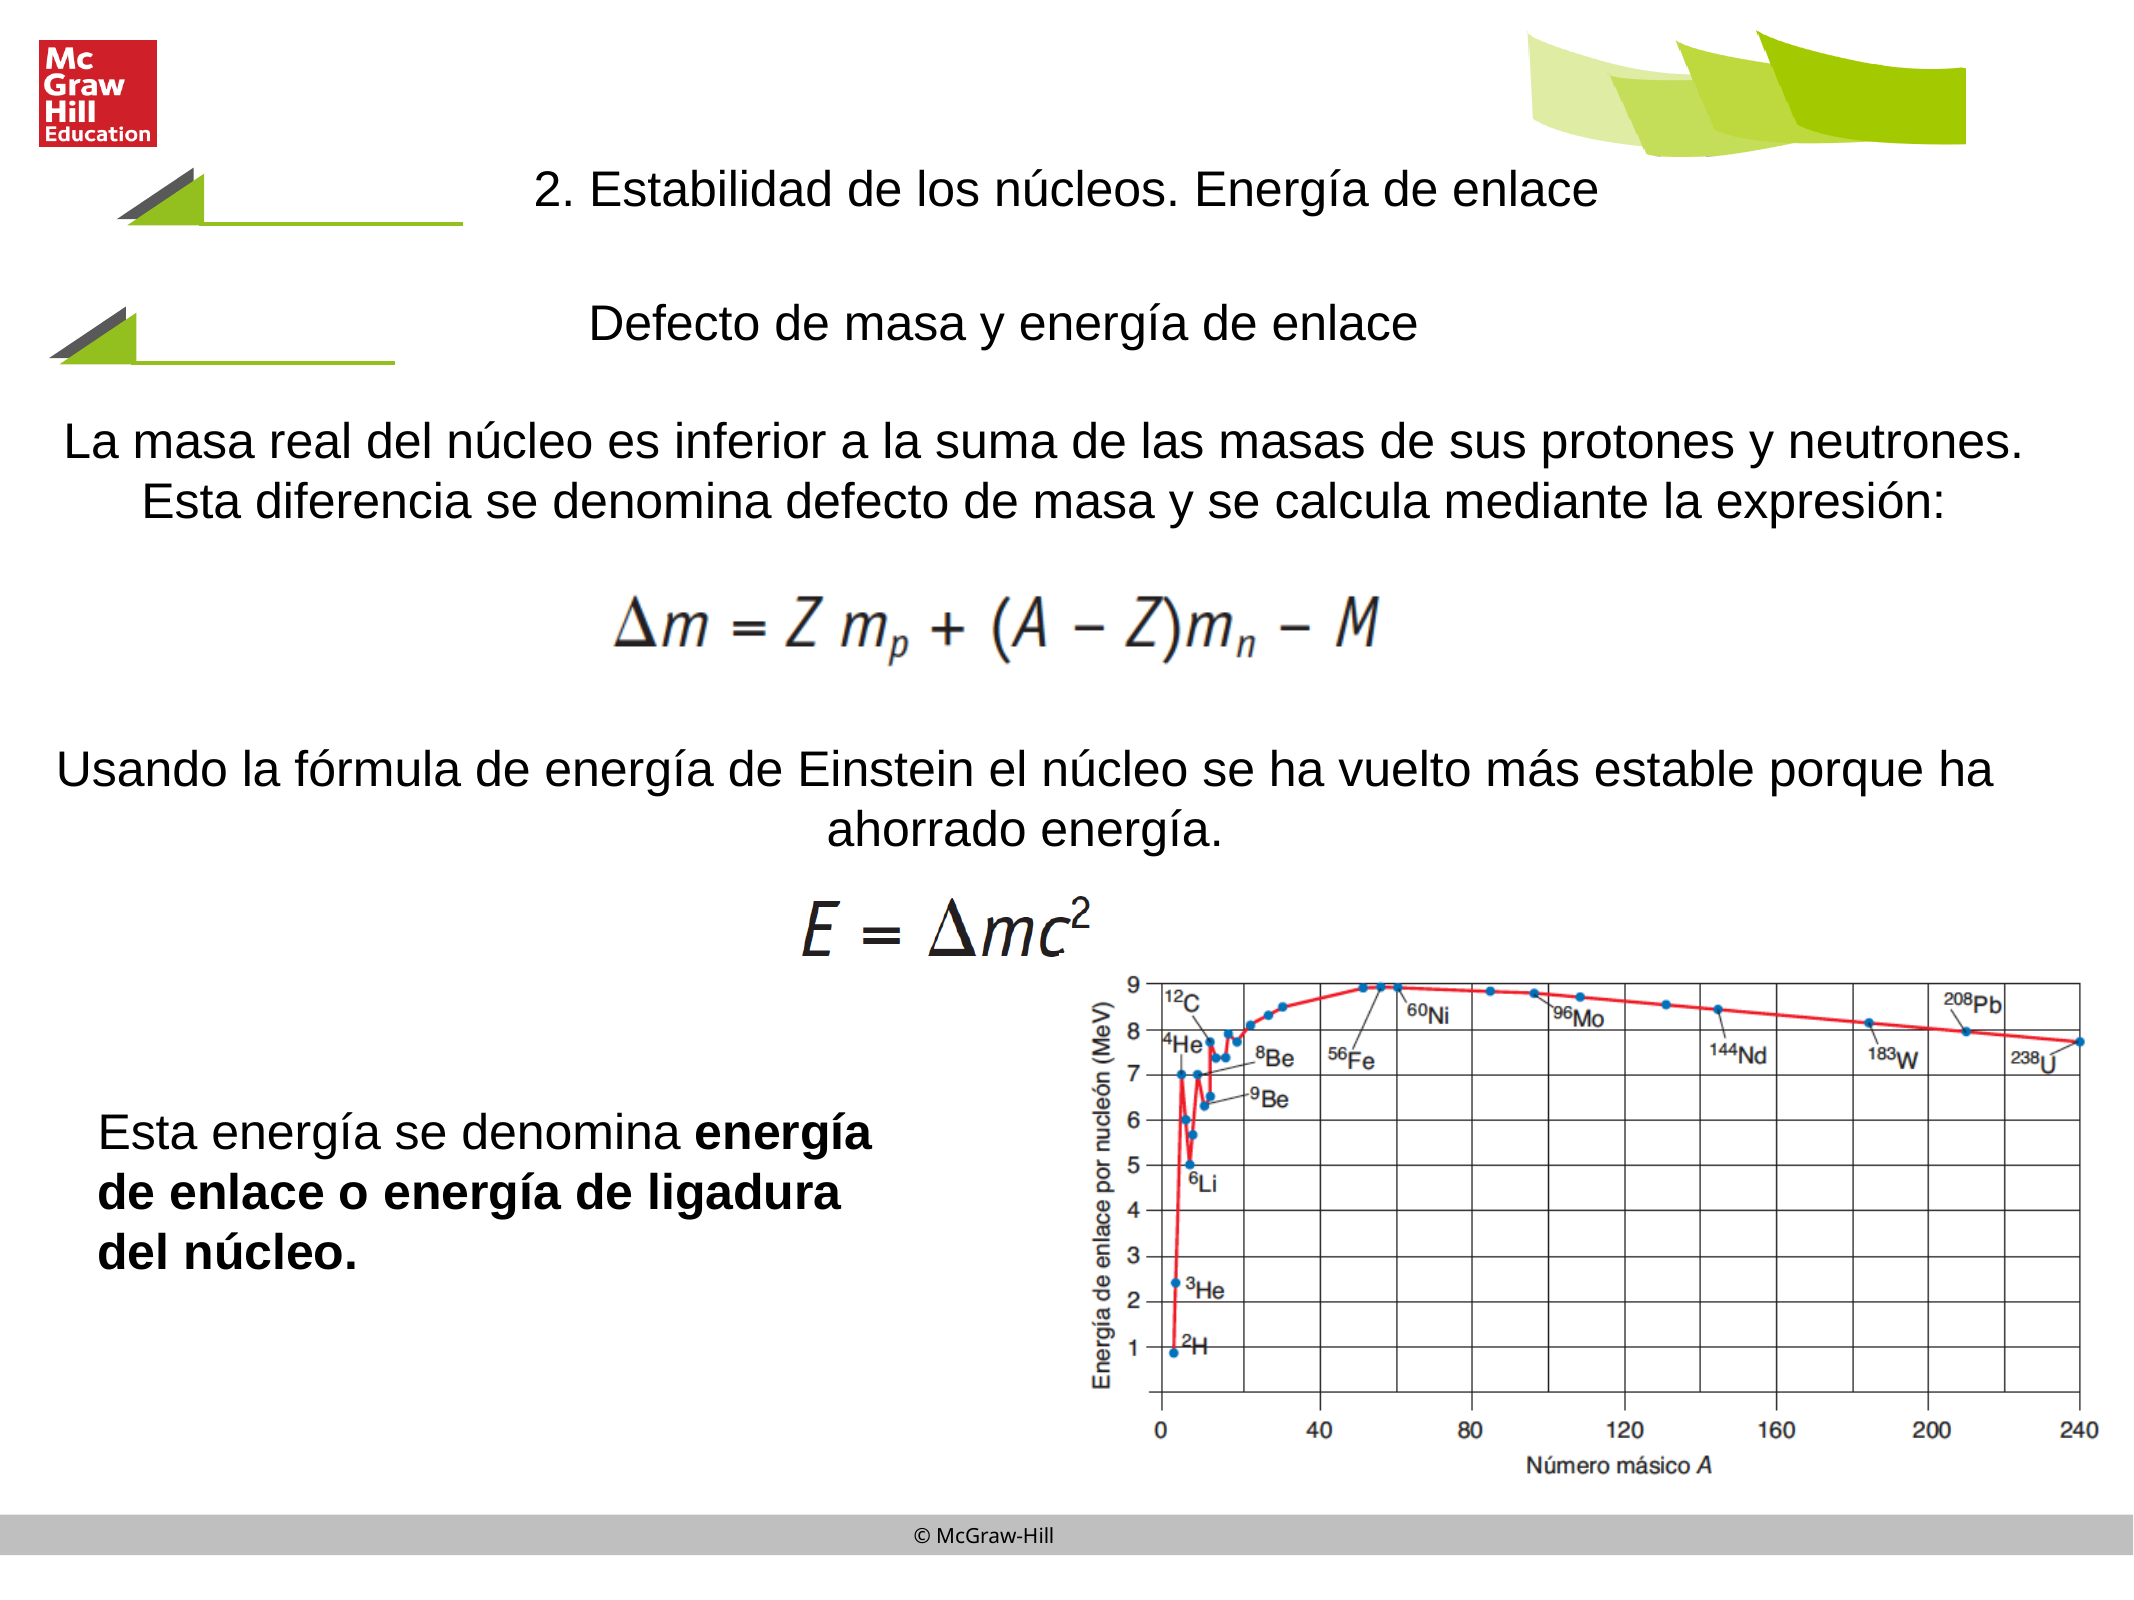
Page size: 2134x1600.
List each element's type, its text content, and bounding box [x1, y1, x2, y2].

text_box © McGraw-Hill [707, 1514, 1261, 1555]
text_box [116, 167, 205, 226]
picture [787, 881, 2134, 1480]
text_box [0, 1514, 2134, 1556]
text_box La masa real del núcleo es inferior a la suma de las masas de sus protones y neutrones. Esta diferencia se denomina defecto de masa y se calcula mediante la expresión: [49, 399, 2040, 537]
picture [1387, 30, 1966, 157]
picture [39, 40, 157, 147]
text_box Esta energía se denomina energía de enlace o energía de ligadura del núcleo. [89, 1091, 936, 1289]
text_box 2. Estabilidad de los núcleos. Energía de enlace [212, 148, 1922, 225]
text_box [49, 306, 137, 365]
text_box Usando la fórmula de energía de Einstein el núcleo se ha vuelto más estable porque ha ahorrado energía. [30, 728, 2021, 866]
text_box Defecto de masa y energía de enlace [149, 282, 1859, 359]
picture [589, 577, 1419, 688]
